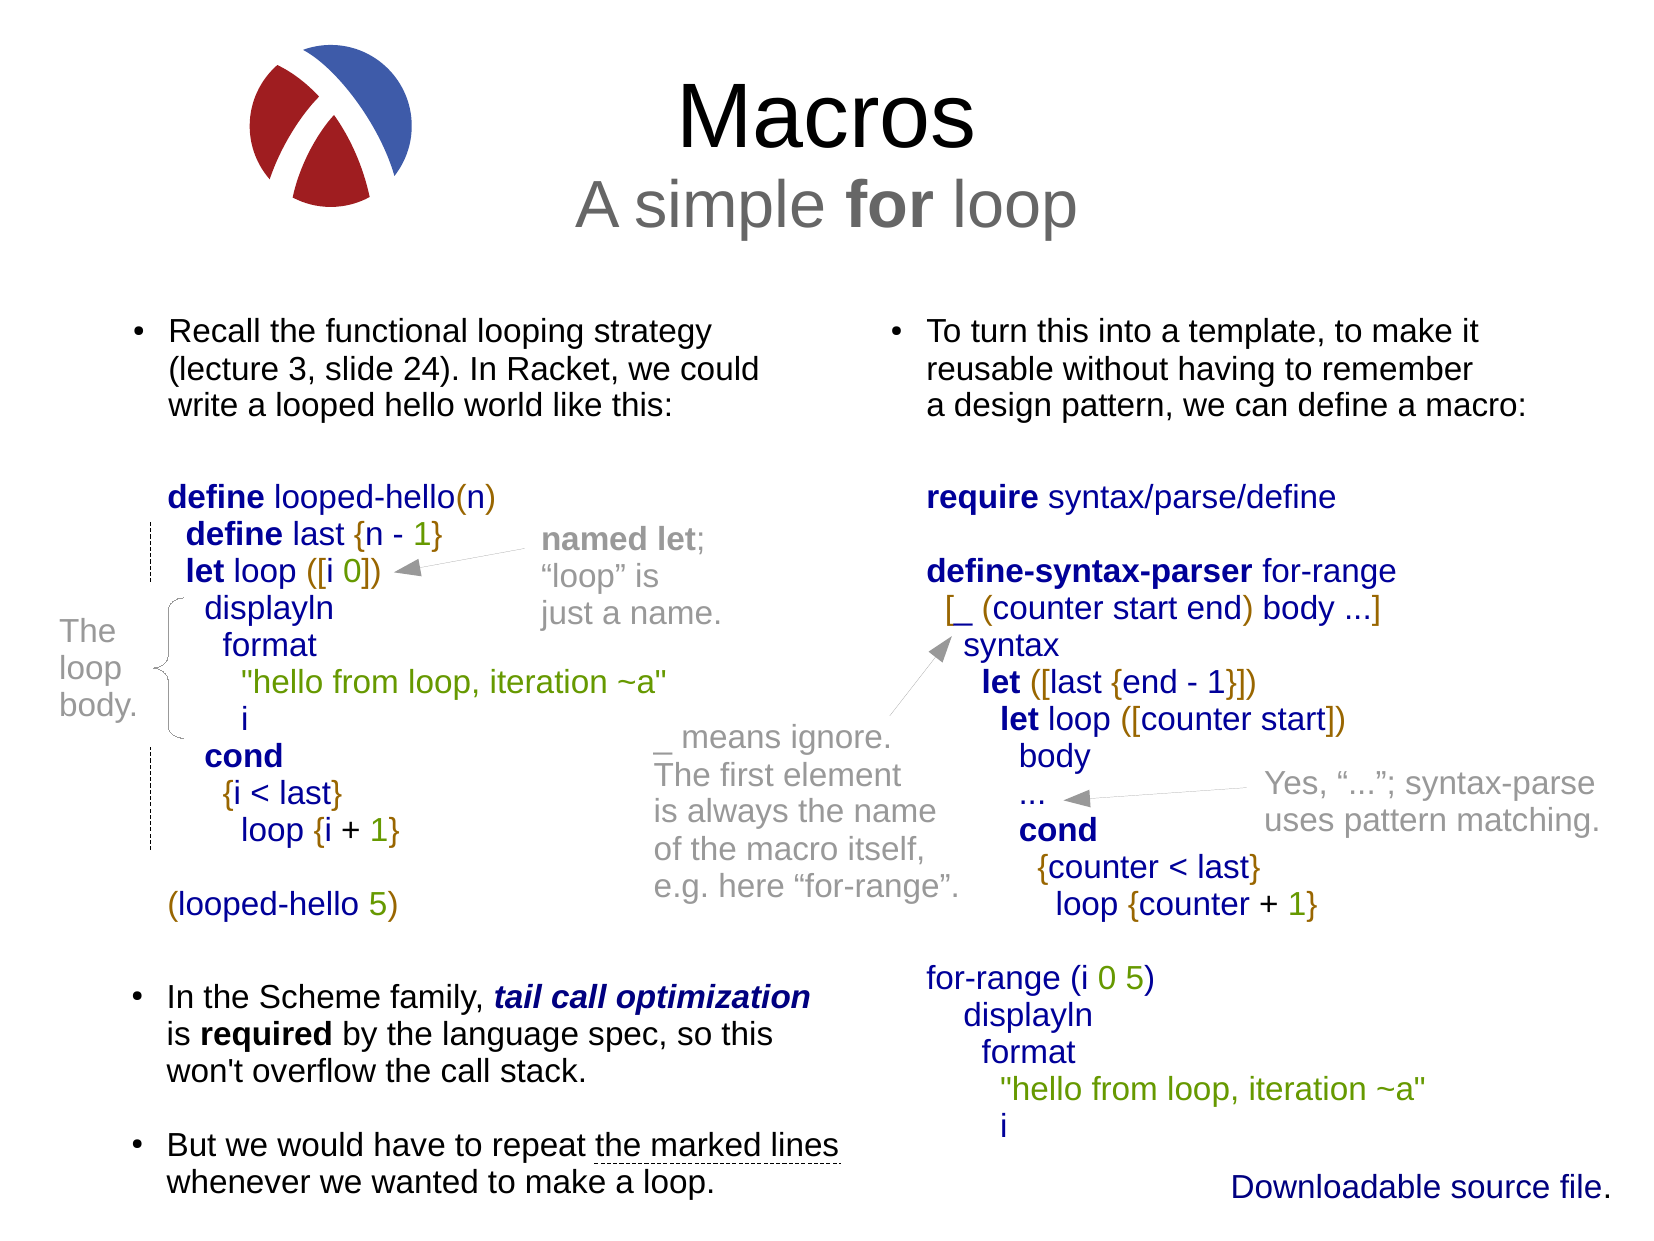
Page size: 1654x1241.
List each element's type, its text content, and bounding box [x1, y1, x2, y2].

text_box Downloadable source file. [1215, 1160, 1628, 1214]
title Macros A simple for loop [82, 49, 1571, 257]
text_box Yes, “...”; syntax-parse uses pattern matching. [1249, 756, 1617, 847]
picture [248, 43, 413, 208]
text_box To turn this into a template, to make it reusable without having to remember a design pattern, we can define a macro: [840, 305, 1578, 433]
text_box In the Scheme family, tail call optimization is required by the language spec, so this won't overflow the call stack. But we would have to repeat the marked lines whenever we wanted to make a loop. [116, 970, 856, 1211]
text_box require syntax/parse/define define-syntax-parser for-range [_ (counter start end) body ...] syntax let ([last {end - 1}]) let loop ([counter start]) body ... cond {counter < last} loop {counter + 1} for-range (i 0 5) displayln format "hello from loop, iteration ~a" i [911, 470, 1513, 1203]
text_box Recall the functional looping strategy (lecture 3, slide 24). In Racket, we could write a looped hello world like this: [82, 305, 820, 433]
text_box _ means ignore. The first element is always the name of the macro itself, e.g. here “for-range”. [638, 711, 976, 914]
text_box define looped-hello(n) define last {n - 1} let loop ([i 0]) displayln format "hello from loop, iteration ~a" i cond {i < last} loop {i + 1} (looped-hello 5) [152, 470, 754, 970]
text_box named let; “loop” is just a name. [526, 513, 738, 641]
text_box The loop body. [44, 604, 154, 733]
